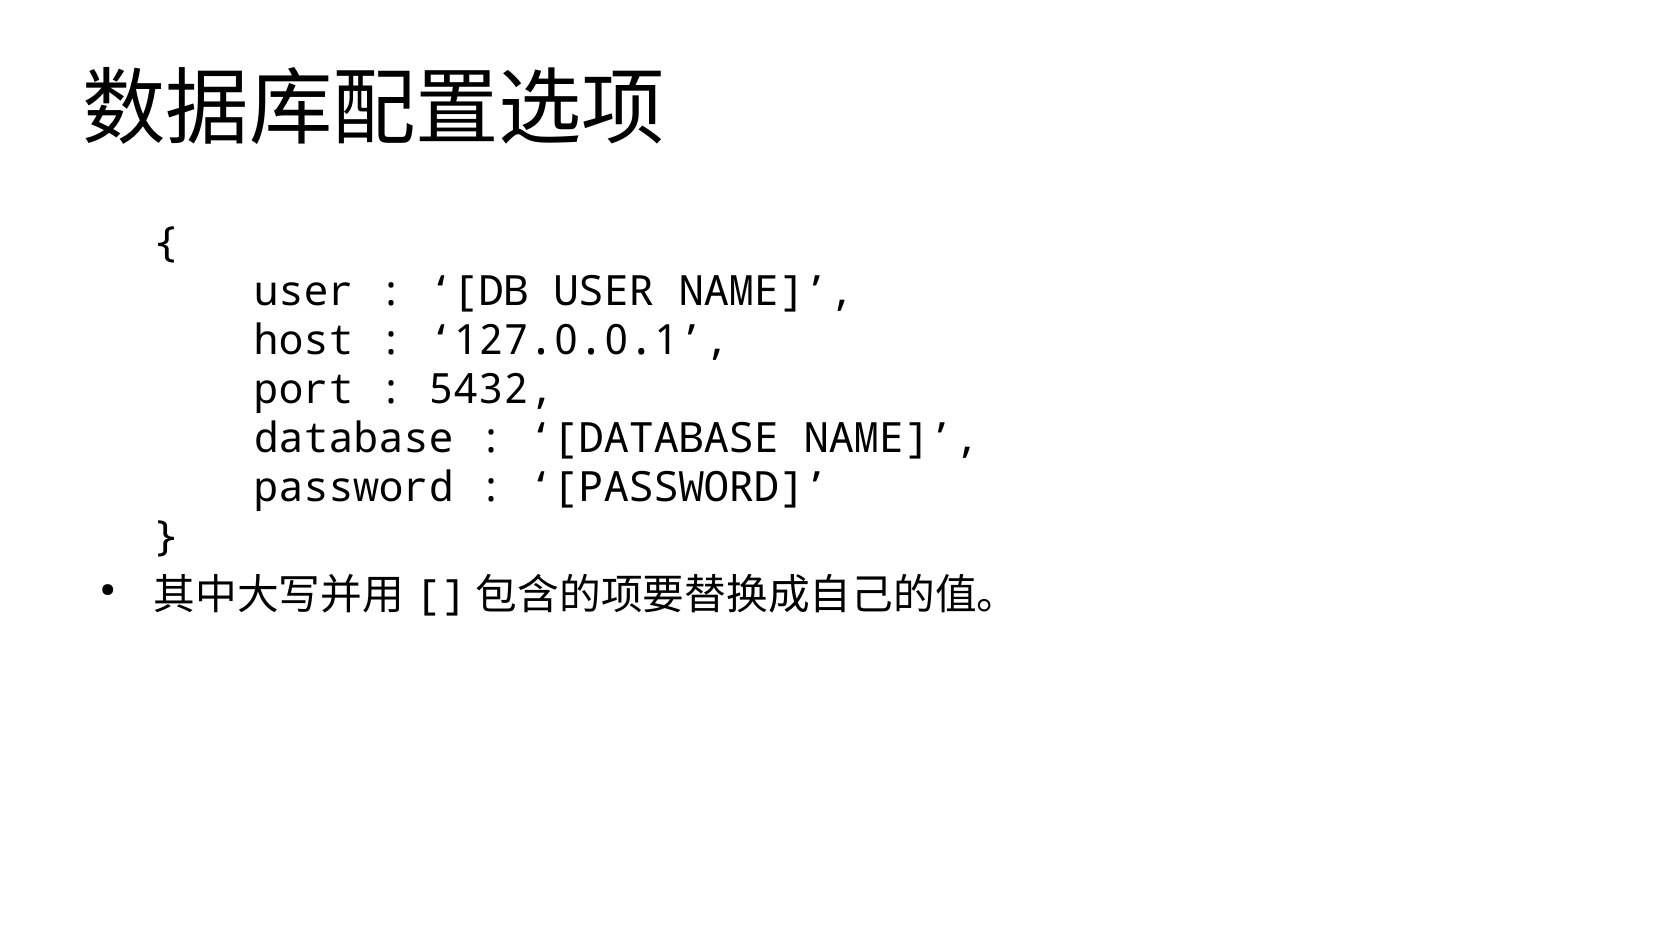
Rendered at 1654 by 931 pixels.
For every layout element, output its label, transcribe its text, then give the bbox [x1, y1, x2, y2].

title 数据库配置选项 [82, 37, 1571, 166]
list { user : ‘[DB USER NAME]’, host : ‘127.0.0.1’, port : 5432, database : ‘[DATABASE NAME]’, password : ‘[PASSWORD]’ } 其中大写并用[]包含的项要替换成自己的值。 [82, 217, 1571, 875]
